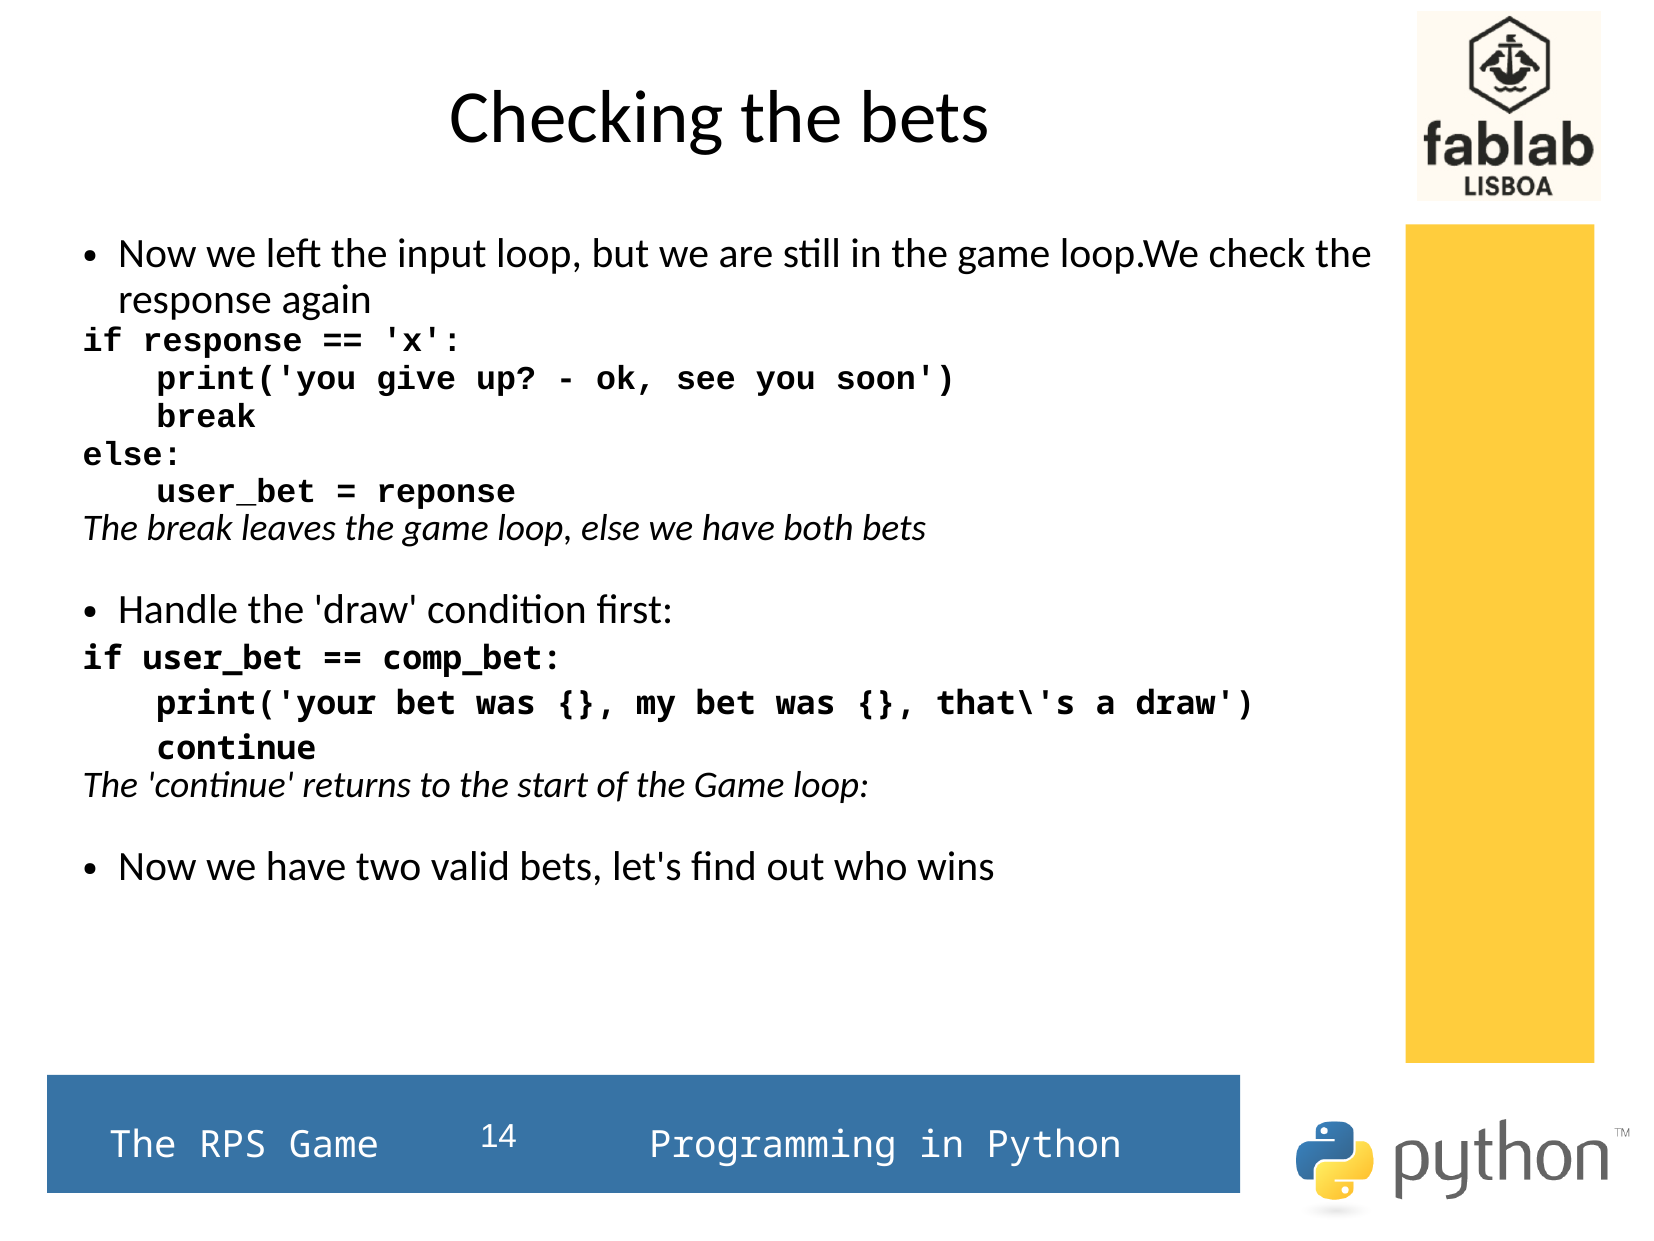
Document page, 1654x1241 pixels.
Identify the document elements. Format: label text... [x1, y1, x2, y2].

text_box The RPS Game Programming in Python [94, 1110, 1182, 1213]
title Checking the bets [82, 49, 1358, 198]
subtitle Now we left the input loop, but we are still in the game loop.We check the response again if response == 'x': print('you give up? - ok, see you soon') break else: user_bet = reponse The break leaves the game loop, else we have both bets Handle the 'draw' condition first: if user_bet == comp_bet: print('your bet was {}, my bet was {}, that\'s a draw') continue The 'continue' returns to the start of the Game loop: Now we have two valid bets, let's find out who wins [82, 236, 1382, 1033]
picture [1240, 1098, 1654, 1241]
picture [1417, 11, 1601, 201]
text_box [47, 1074, 1241, 1193]
text_box [1405, 224, 1595, 1063]
